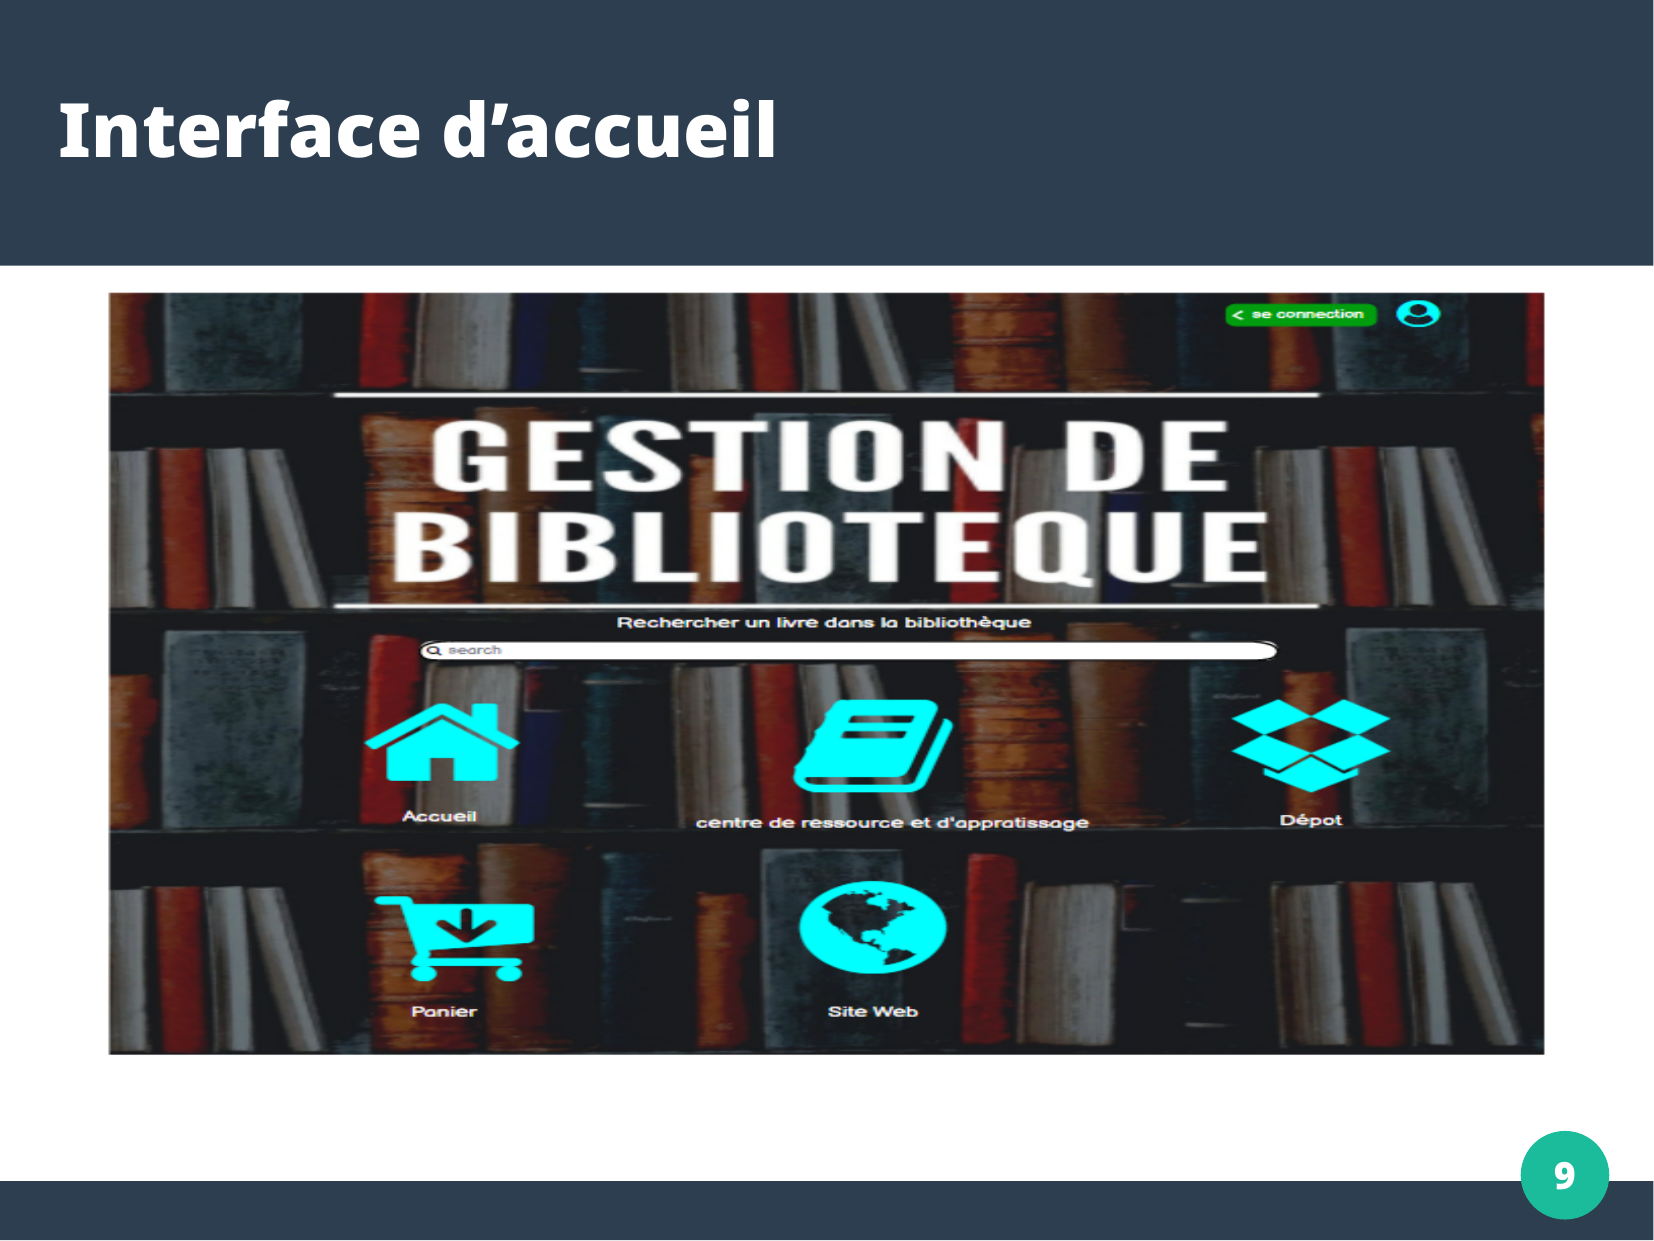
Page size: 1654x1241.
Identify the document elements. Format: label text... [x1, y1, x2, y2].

picture [105, 284, 1561, 1066]
title Interface d’accueil [59, 49, 1595, 207]
